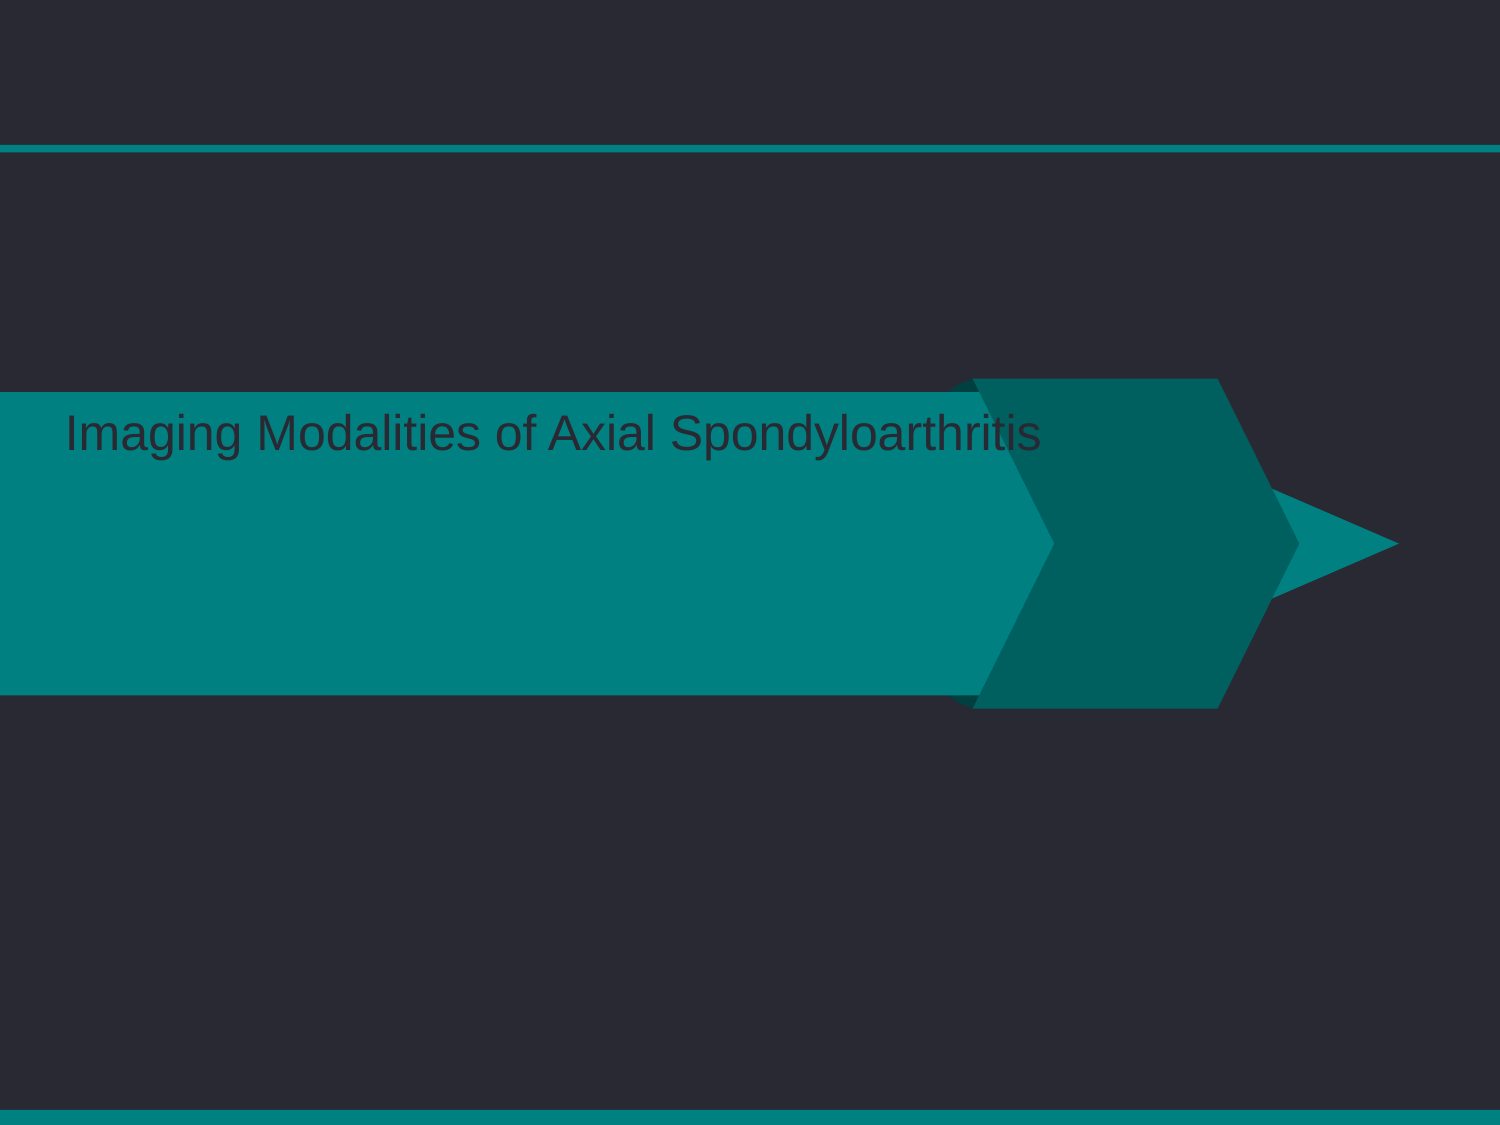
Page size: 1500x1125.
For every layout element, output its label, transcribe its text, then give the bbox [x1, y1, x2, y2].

title Imaging Modalities of Axial Spondyloarthritis [50, 392, 1163, 695]
